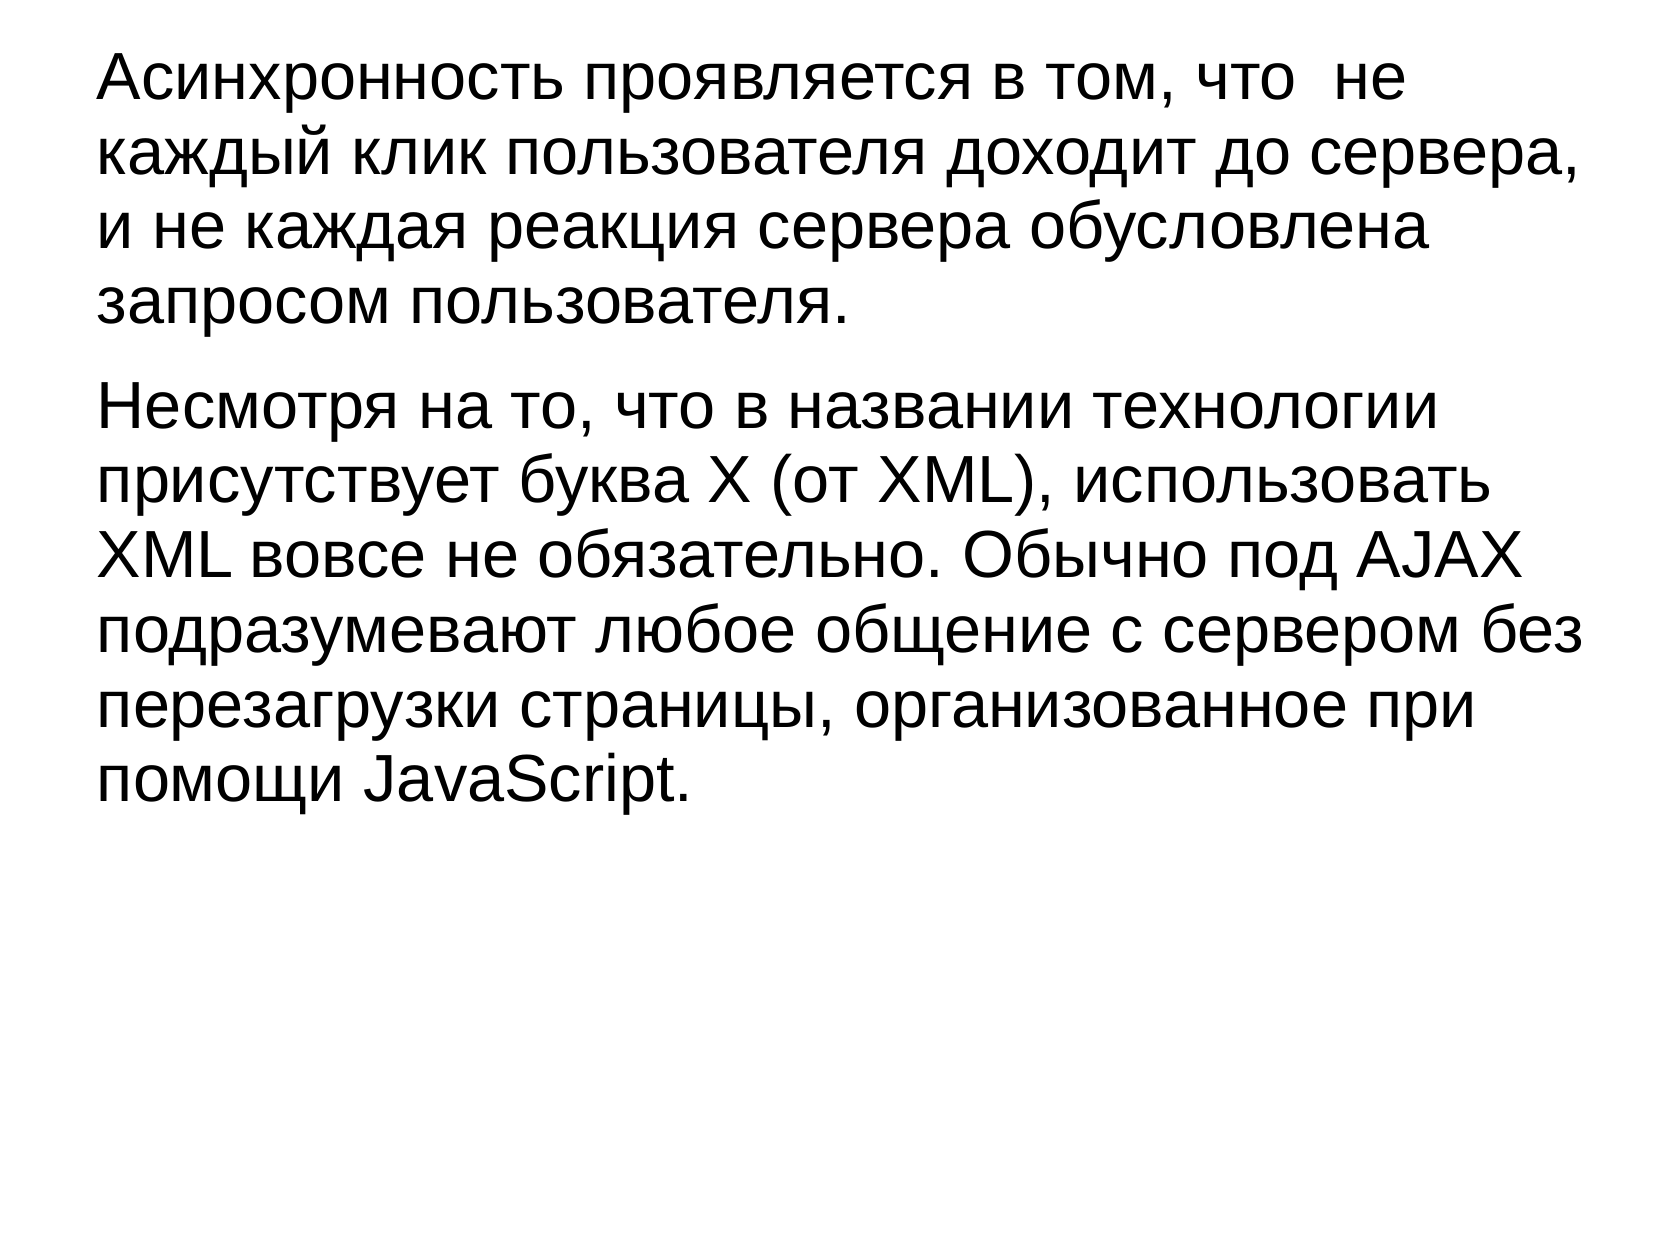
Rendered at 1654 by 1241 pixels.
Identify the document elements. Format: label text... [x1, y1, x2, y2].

list Асинхронность проявляется в том, что не каждый клик пользователя доходит до сервера, и не каждая реакция сервера обусловлена запросом пользователя. Несмотря на то, что в названии технологии присутствует буква X (от XML), использовать XML вовсе не обязательно. Обычно под AJAX подразумевают любое общение с сервером без перезагрузки страницы, организованное при помощи JavaScript. [25, 39, 1615, 1131]
